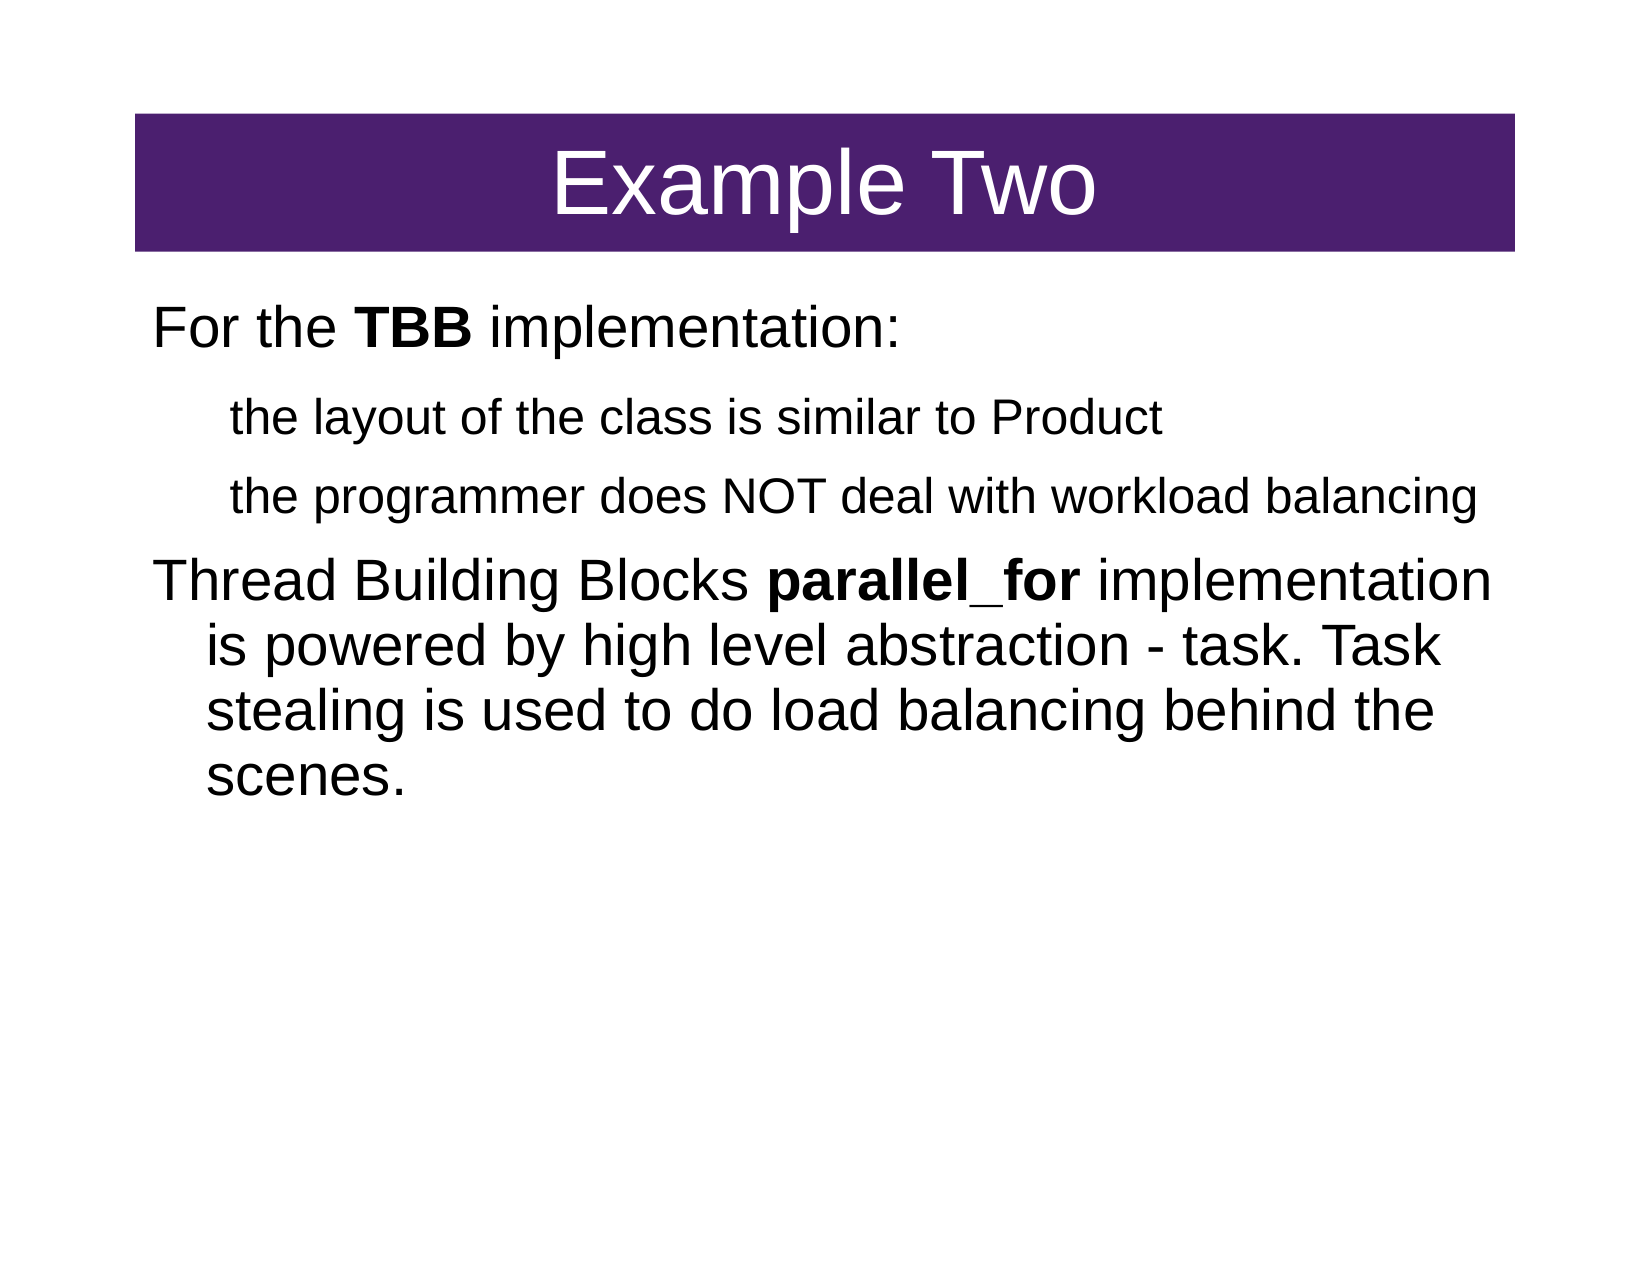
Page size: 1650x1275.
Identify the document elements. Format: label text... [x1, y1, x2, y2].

list For the TBB implementation: the layout of the class is similar to Product the programmer does NOT deal with workload balancing Thread Building Blocks parallel_for implementation is powered by high level abstraction - task. Task stealing is used to do load balancing behind the scenes. [135, 294, 1515, 1079]
title Example Two [135, 113, 1515, 252]
